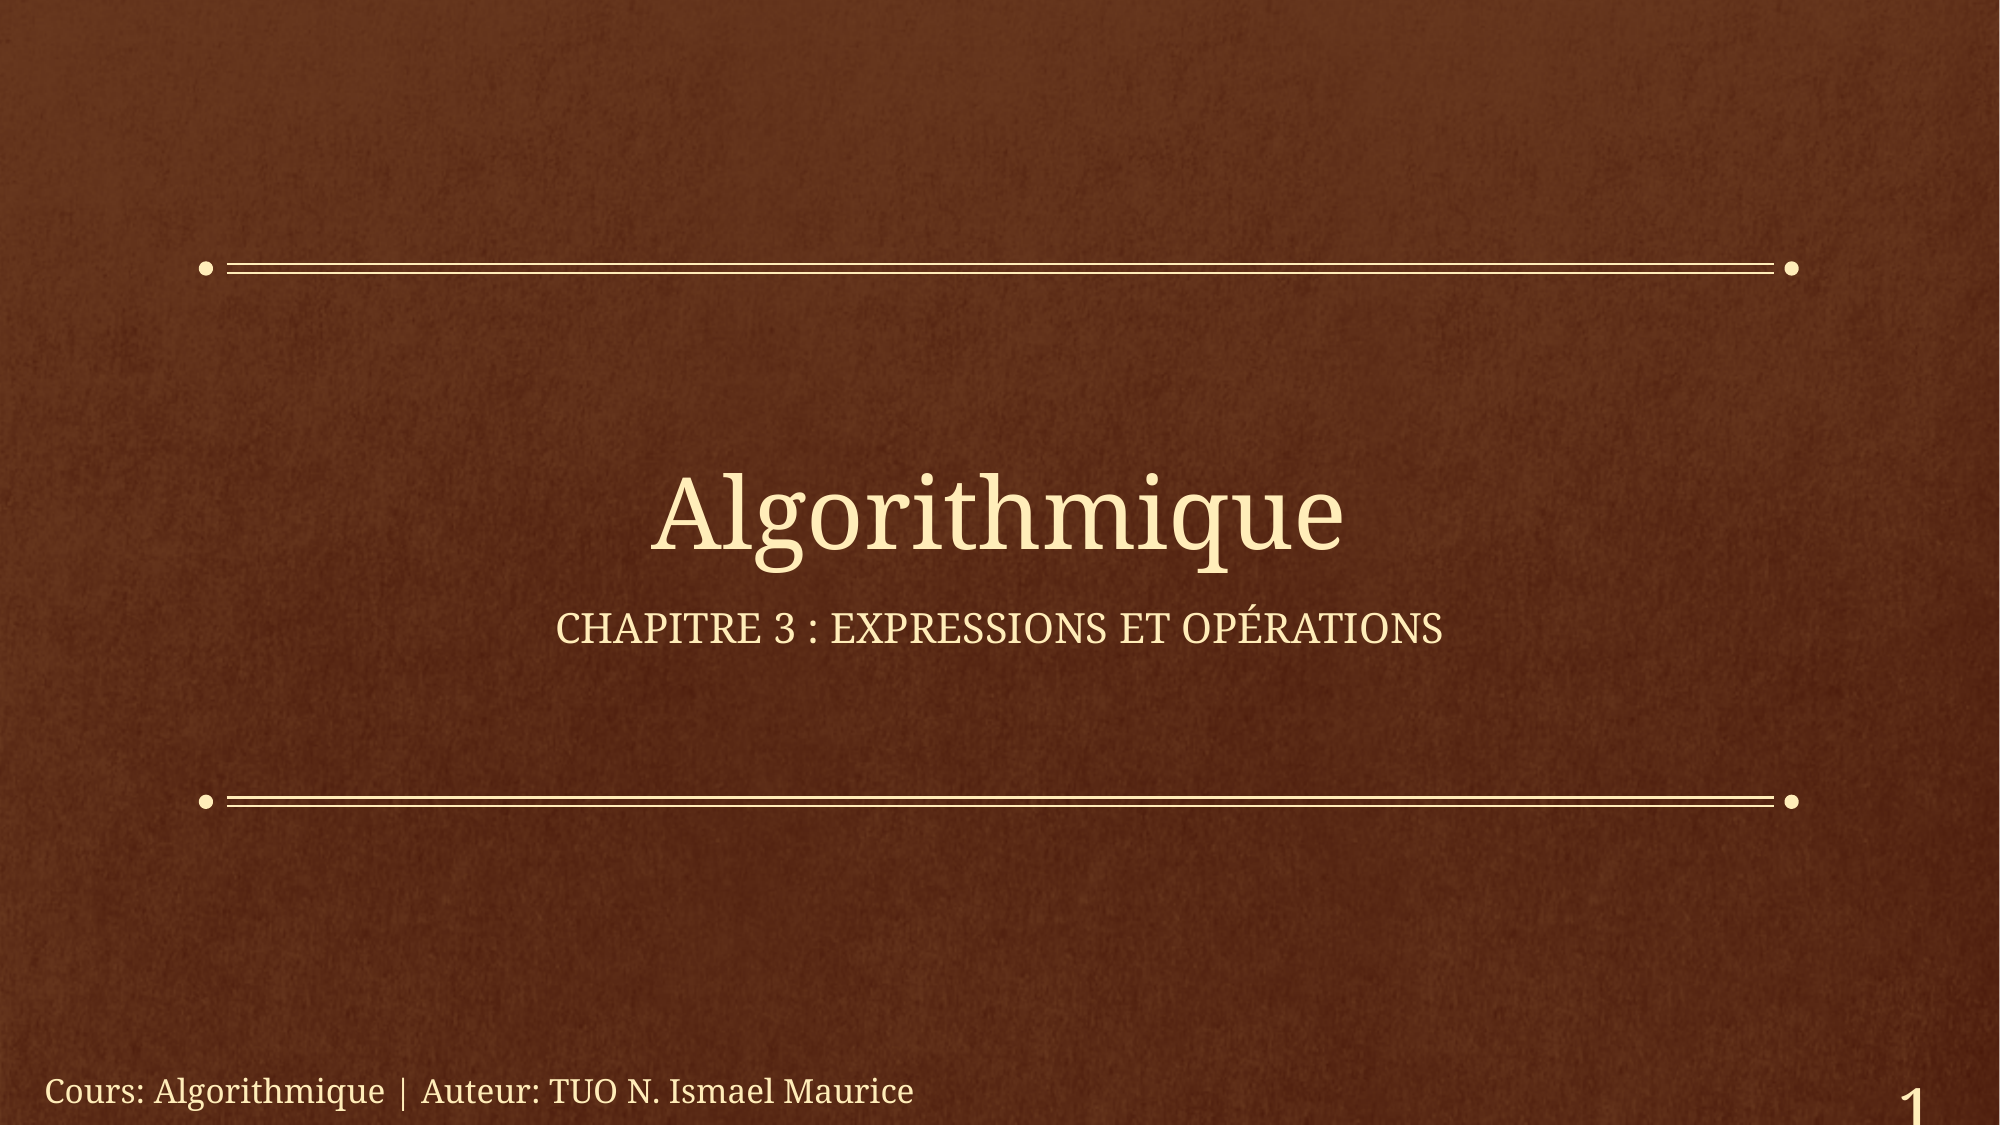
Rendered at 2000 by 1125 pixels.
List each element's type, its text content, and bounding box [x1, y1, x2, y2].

text_box Cours: Algorithmique | Auteur: TUO N. Ismael Maurice [29, 1062, 1246, 1113]
subtitle Chapitre 3 : Expressions et opérations [226, 599, 1774, 763]
text_box [1882, 1062, 2000, 1113]
title Algorithmique [225, 312, 1774, 580]
